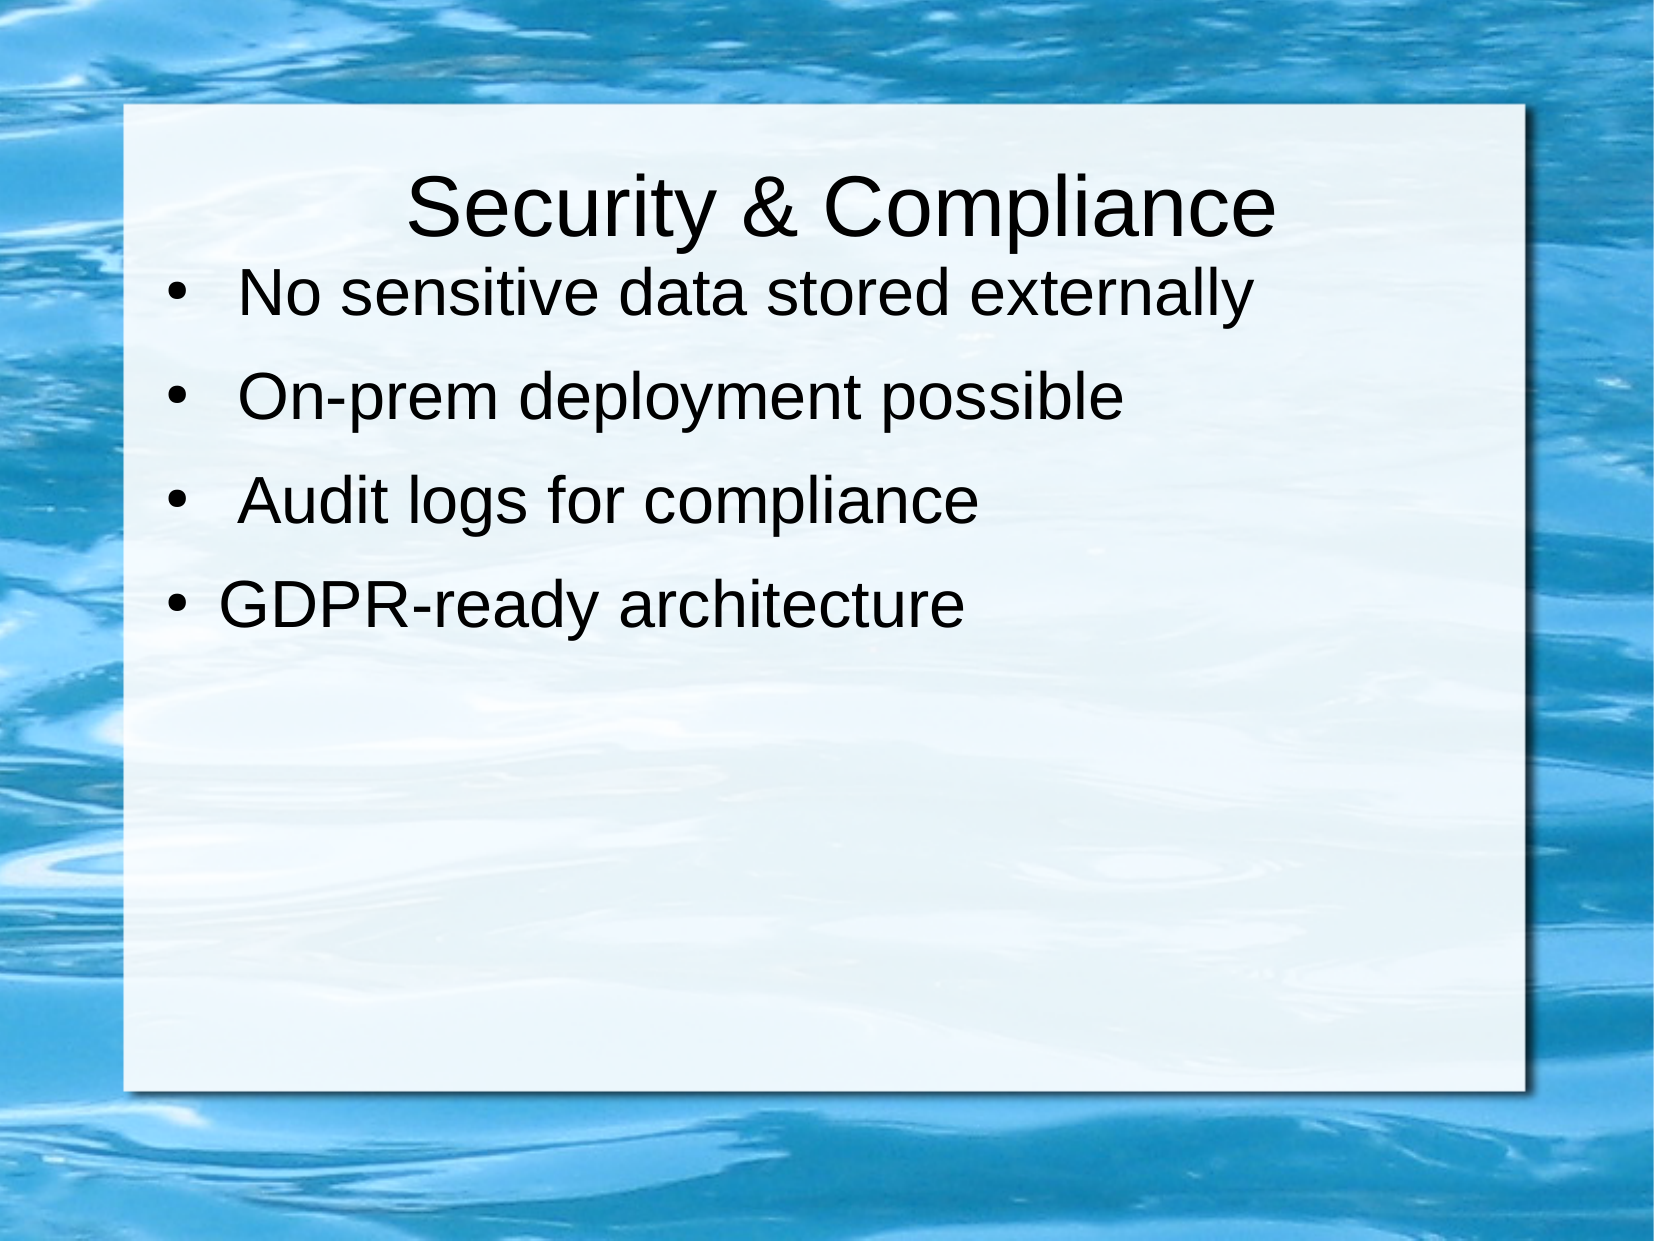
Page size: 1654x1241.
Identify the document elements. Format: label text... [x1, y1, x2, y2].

list No sensitive data stored externally On-prem deployment possible Audit logs for compliance GDPR-ready architecture [147, 255, 1506, 1216]
picture [0, 0, 1654, 1241]
title Security & Compliance [147, 118, 1506, 255]
